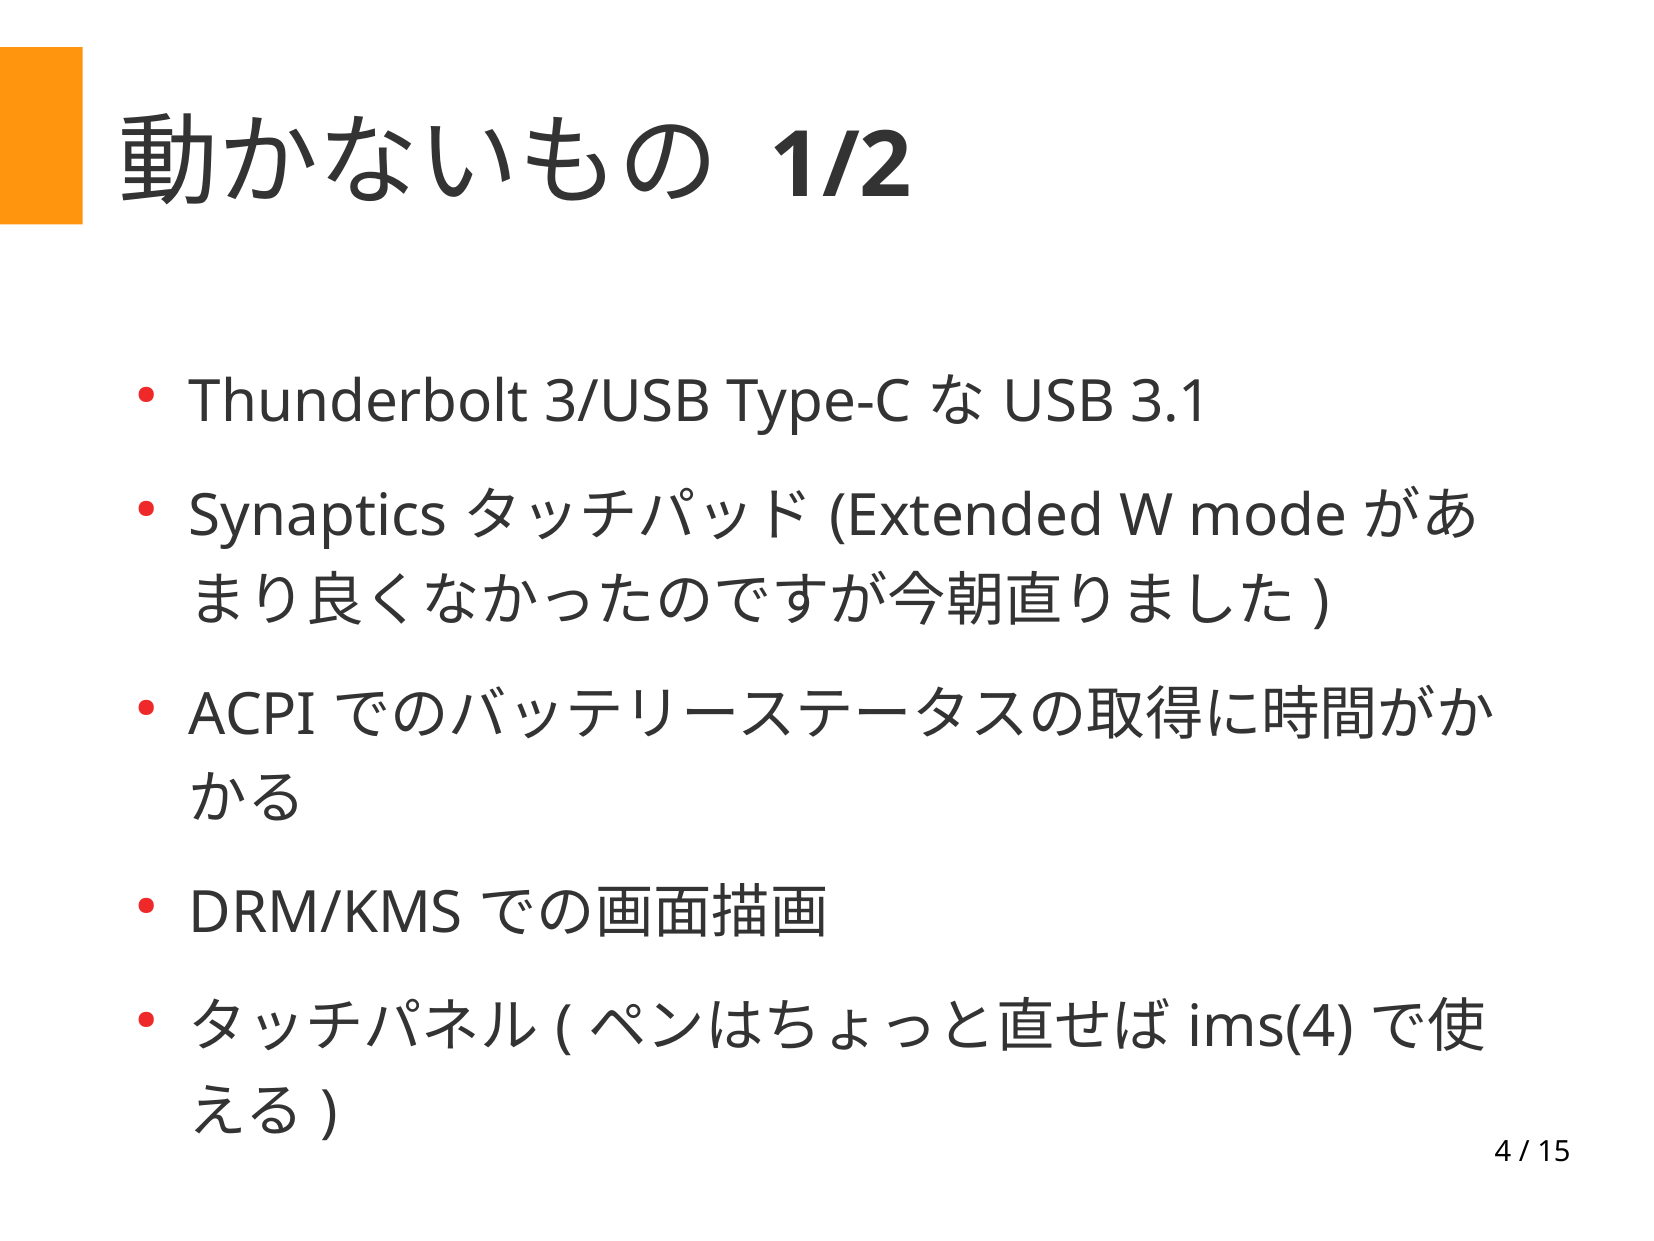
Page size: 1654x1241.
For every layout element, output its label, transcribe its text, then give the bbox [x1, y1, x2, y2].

title 動かないもの 1/2 [118, 49, 1571, 257]
list Thunderbolt 3/USB Type-CなUSB 3.1 Synapticsタッチパッド(Extended W modeがあまり良くなかったのですが今朝直りました) ACPIでのバッテリーステータスの取得に時間がかかる DRM/KMSでの画面描画 タッチパネル(ペンはちょっと直せばims(4)で使える) [118, 354, 1536, 1074]
